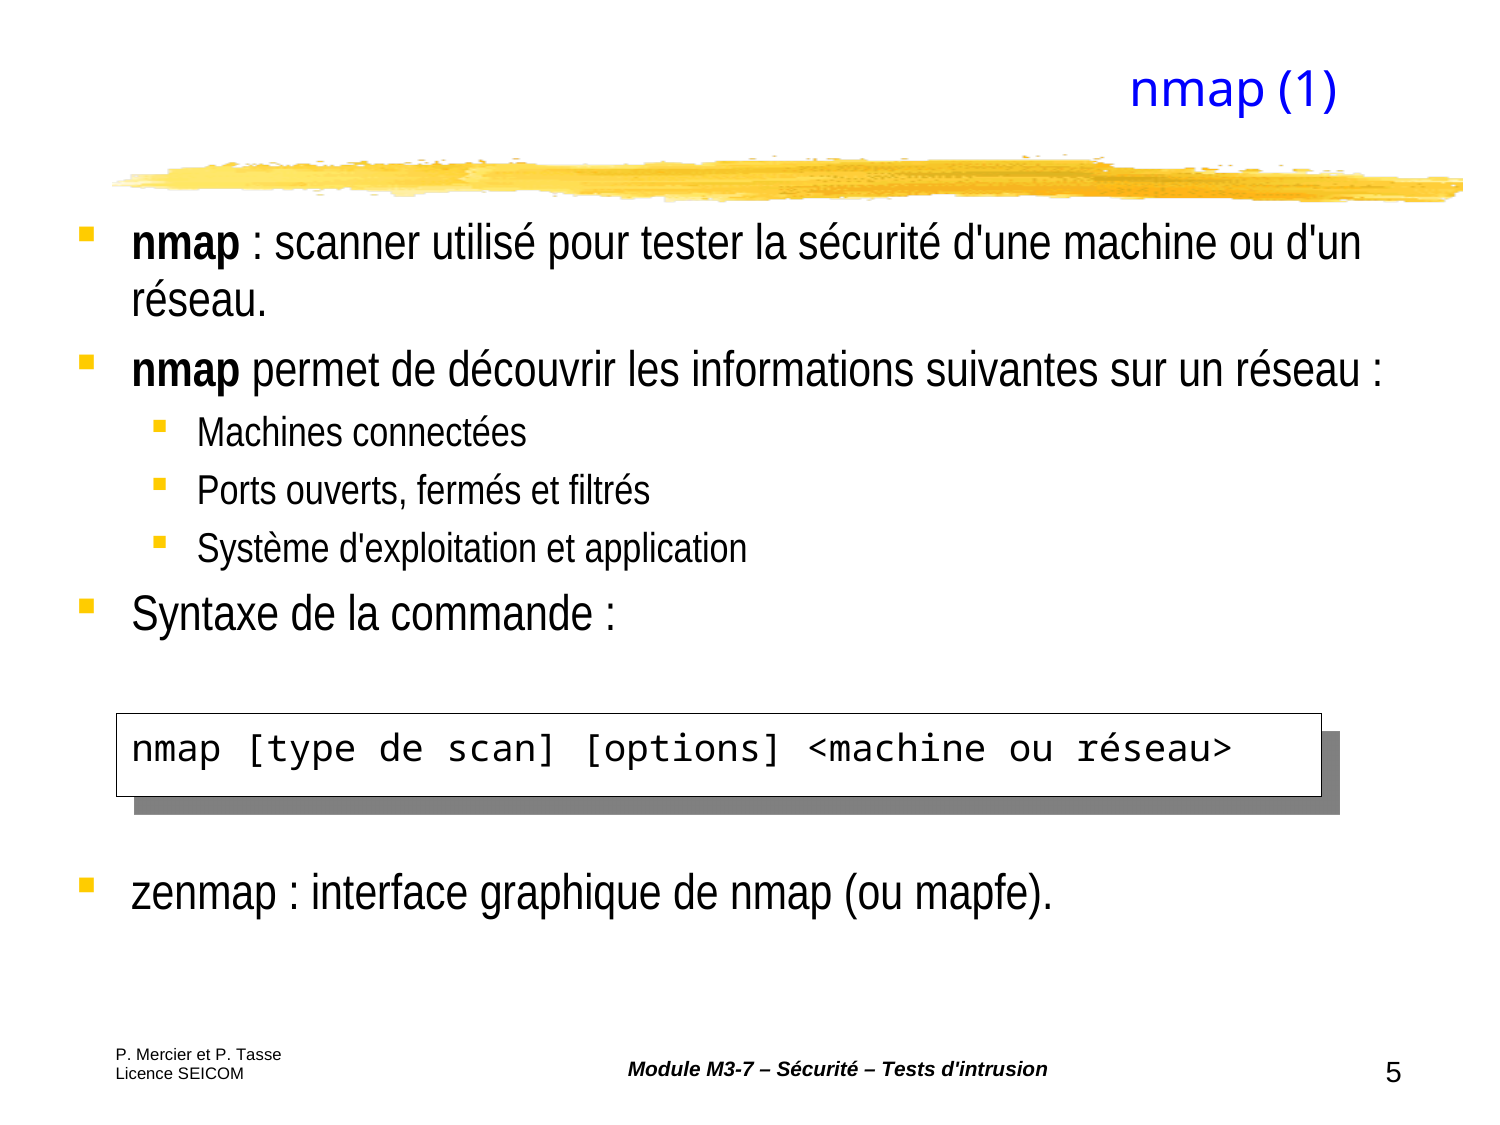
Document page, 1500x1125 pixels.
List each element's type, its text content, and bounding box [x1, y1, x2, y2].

list nmap : scanner utilisé pour tester la sécurité d'une machine ou d'un réseau. nmap permet de découvrir les informations suivantes sur un réseau : Machines connectées Ports ouverts, fermés et filtrés Système d'exploitation et application Syntaxe de la commande : zenmap : interface graphique de nmap (ou mapfe). [74, 212, 1417, 926]
text_box nmap [type de scan] [options] <machine ou réseau> [116, 713, 1322, 797]
title nmap (1) [62, 37, 1338, 138]
picture [112, 149, 1463, 213]
